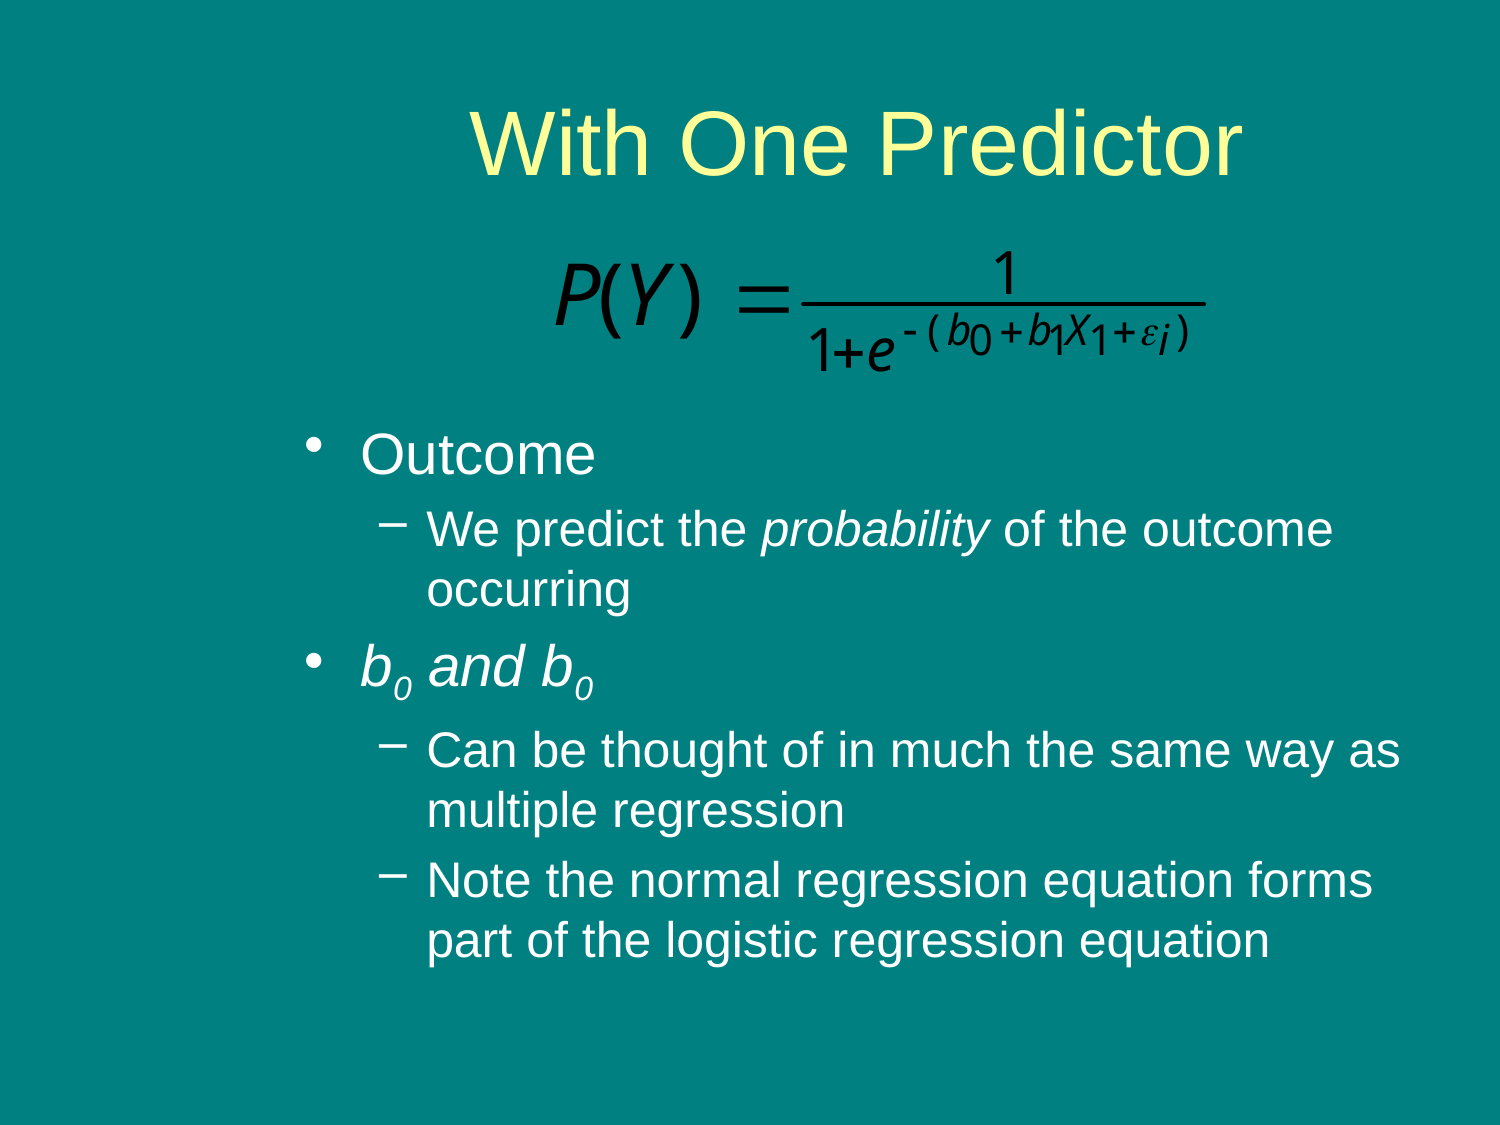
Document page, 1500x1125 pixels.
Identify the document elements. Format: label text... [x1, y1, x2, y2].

list Outcome We predict the probability of the outcome occurring b0 and b0 Can be thought of in much the same way as multiple regression Note the normal regression equation forms part of the logistic regression equation [289, 408, 1424, 1005]
title With One Predictor [289, 45, 1425, 233]
picture [537, 231, 1221, 394]
chart [537, 231, 1223, 395]
